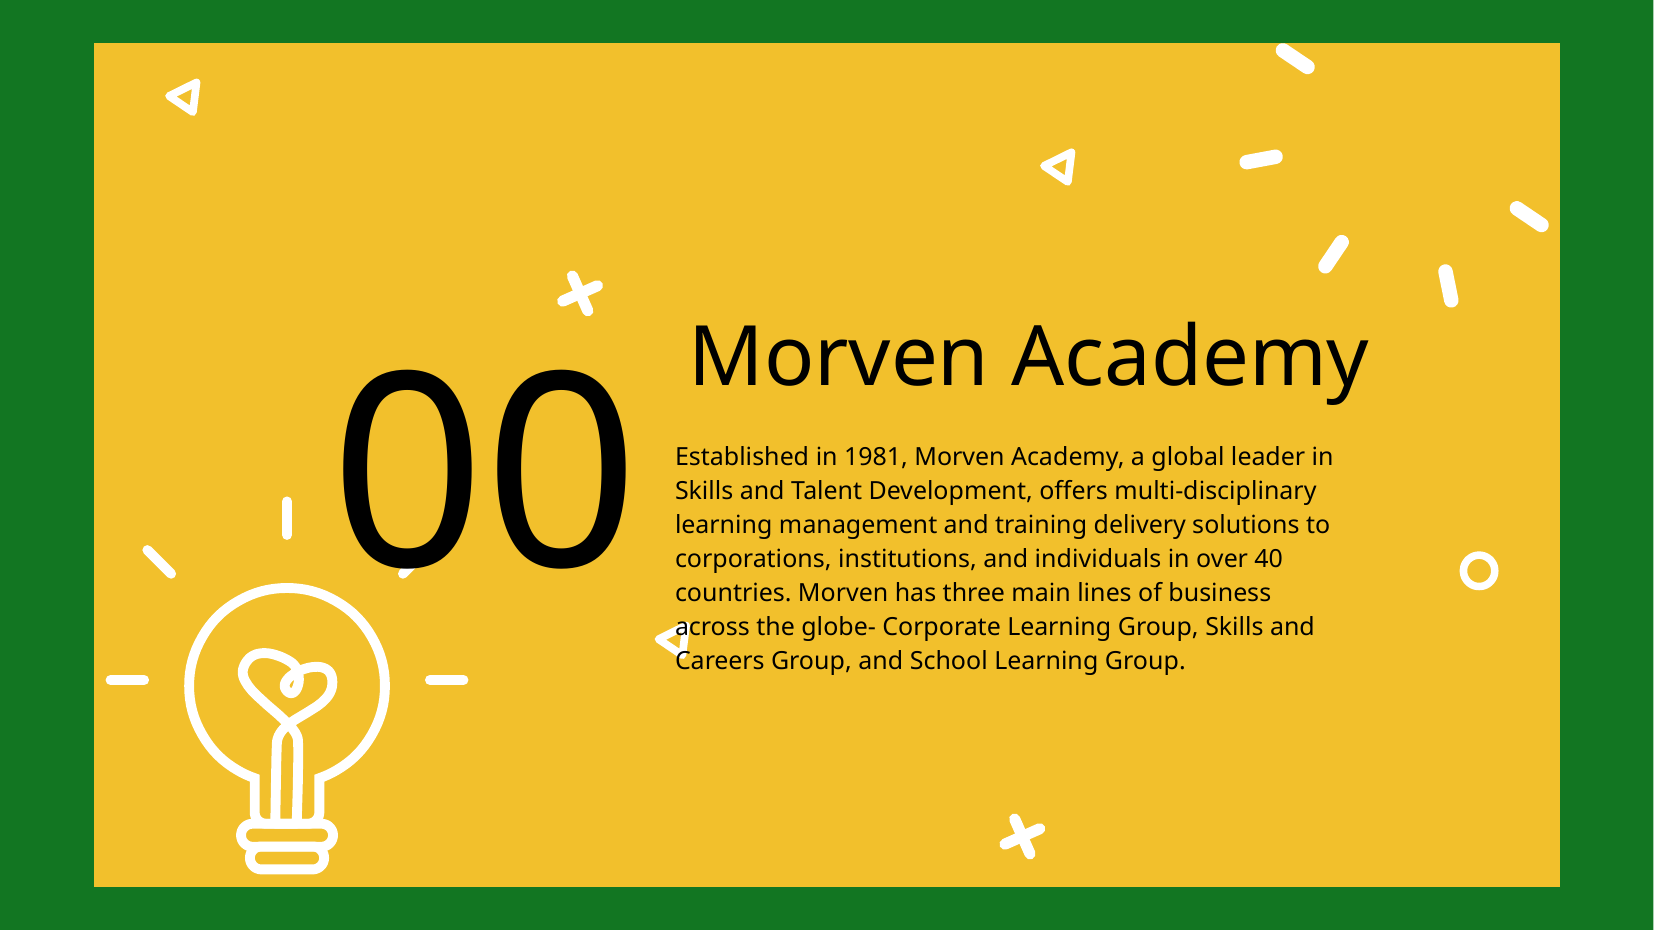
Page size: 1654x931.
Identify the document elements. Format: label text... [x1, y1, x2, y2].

text_box Established in 1981, Morven Academy, a global leader in Skills and Talent Development, offers multi-disciplinary learning management and training delivery solutions to corporations, institutions, and individuals in over 40 countries. Morven has three main lines of business across the globe- Corporate Learning Group, Skills and Careers Group, and School Learning Group. [675, 440, 1336, 676]
title Morven Academy [688, 255, 1409, 451]
title 00 [330, 276, 676, 646]
